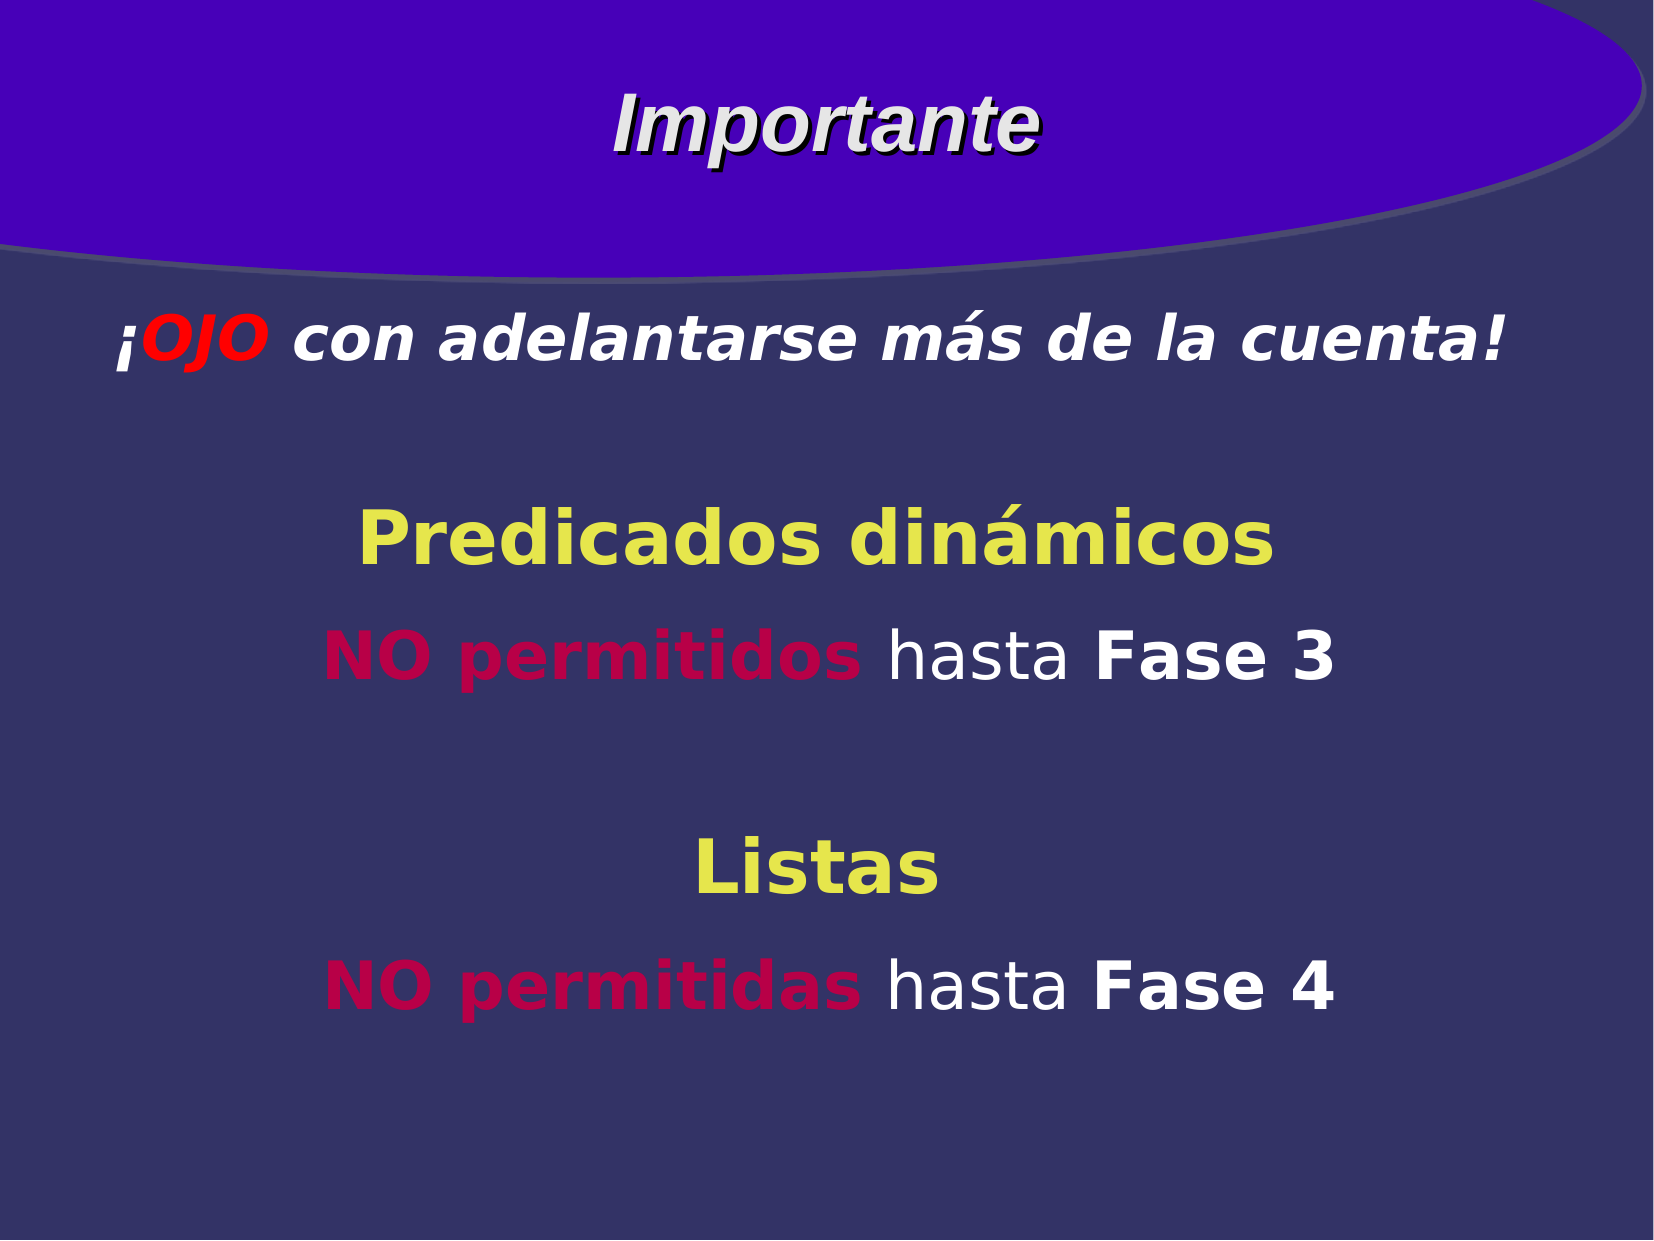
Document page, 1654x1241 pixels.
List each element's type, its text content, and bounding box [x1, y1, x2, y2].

title Importante [121, 19, 1534, 227]
text_box ¡OJO con adelantarse más de la cuenta! Predicados dinámicos NO permitidos hasta Fase 3 Listas NO permitidas hasta Fase 4 [59, 295, 1565, 1182]
